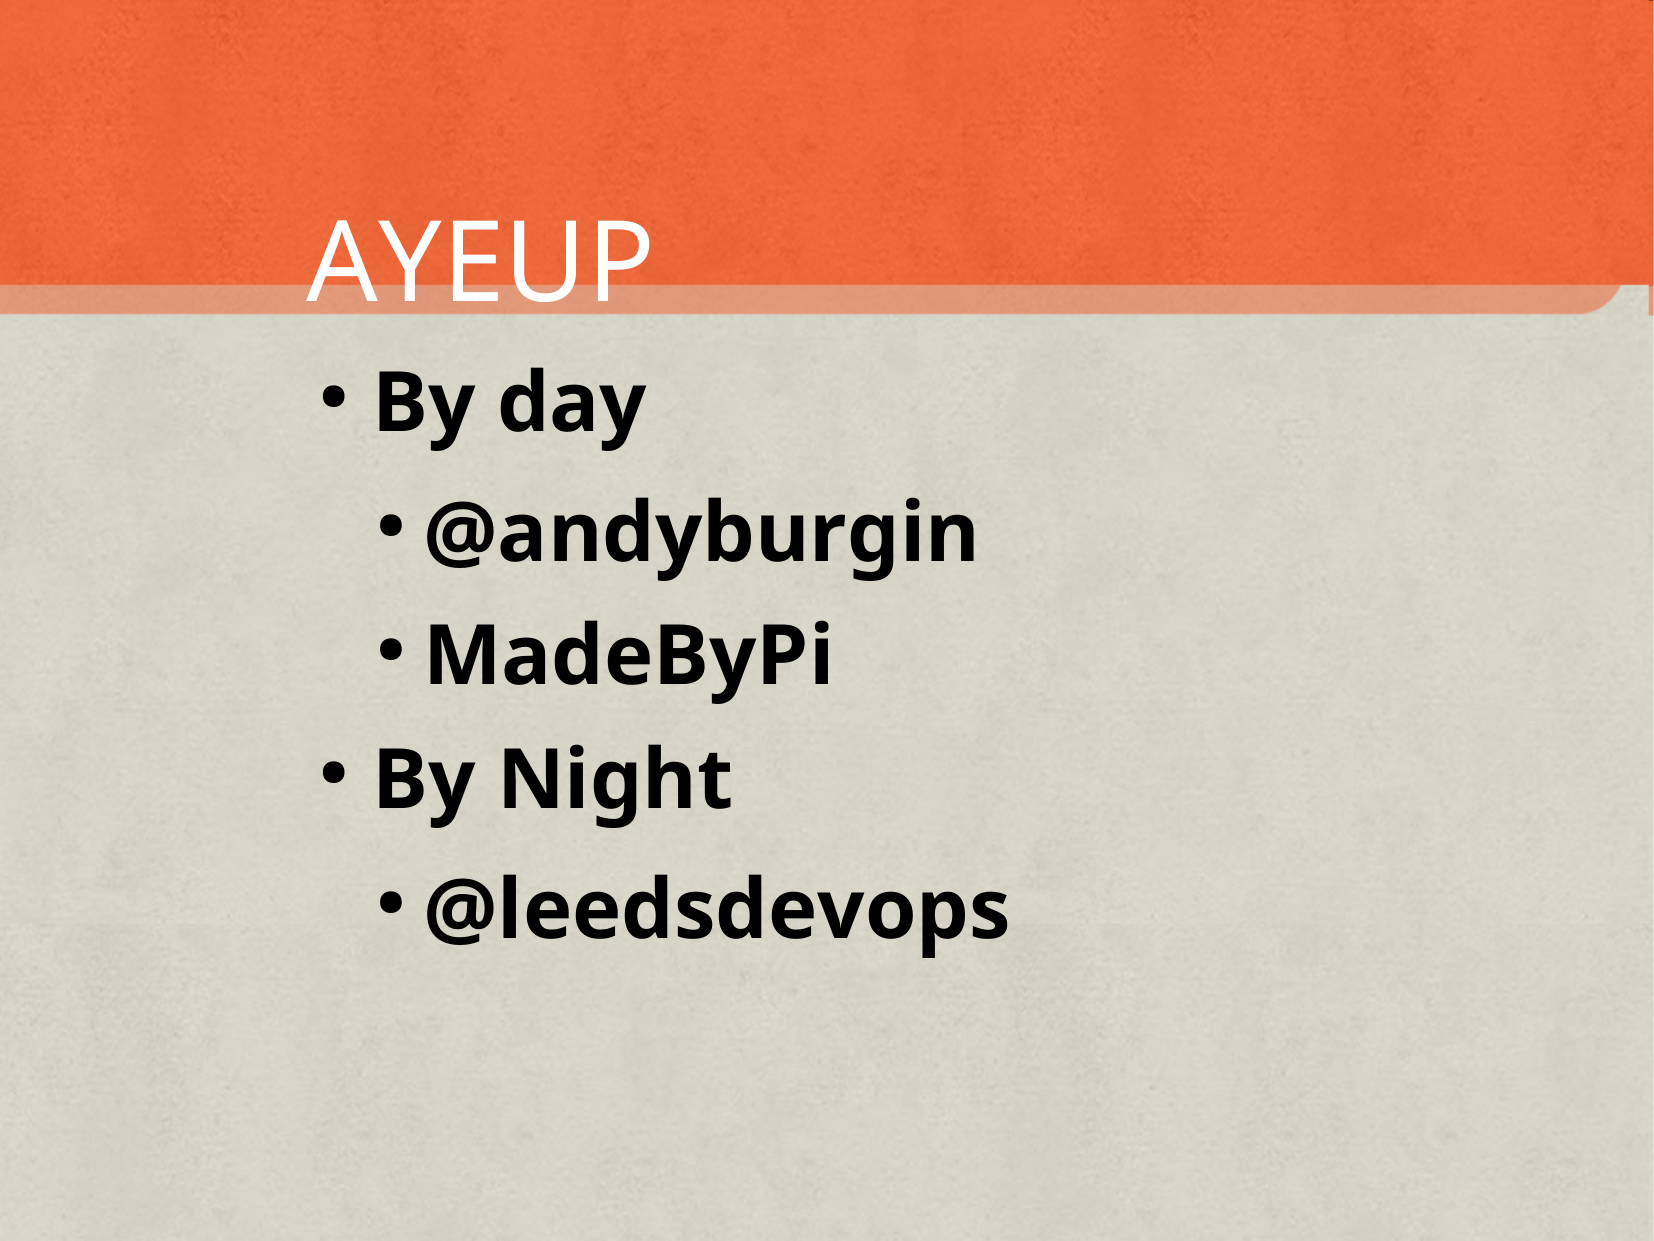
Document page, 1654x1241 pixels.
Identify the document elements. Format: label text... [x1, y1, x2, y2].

picture [0, 0, 1654, 1241]
list By day @andyburgin MadeByPi By Night @leedsdevops [301, 348, 1588, 1068]
title AYEUP [306, 189, 1654, 317]
